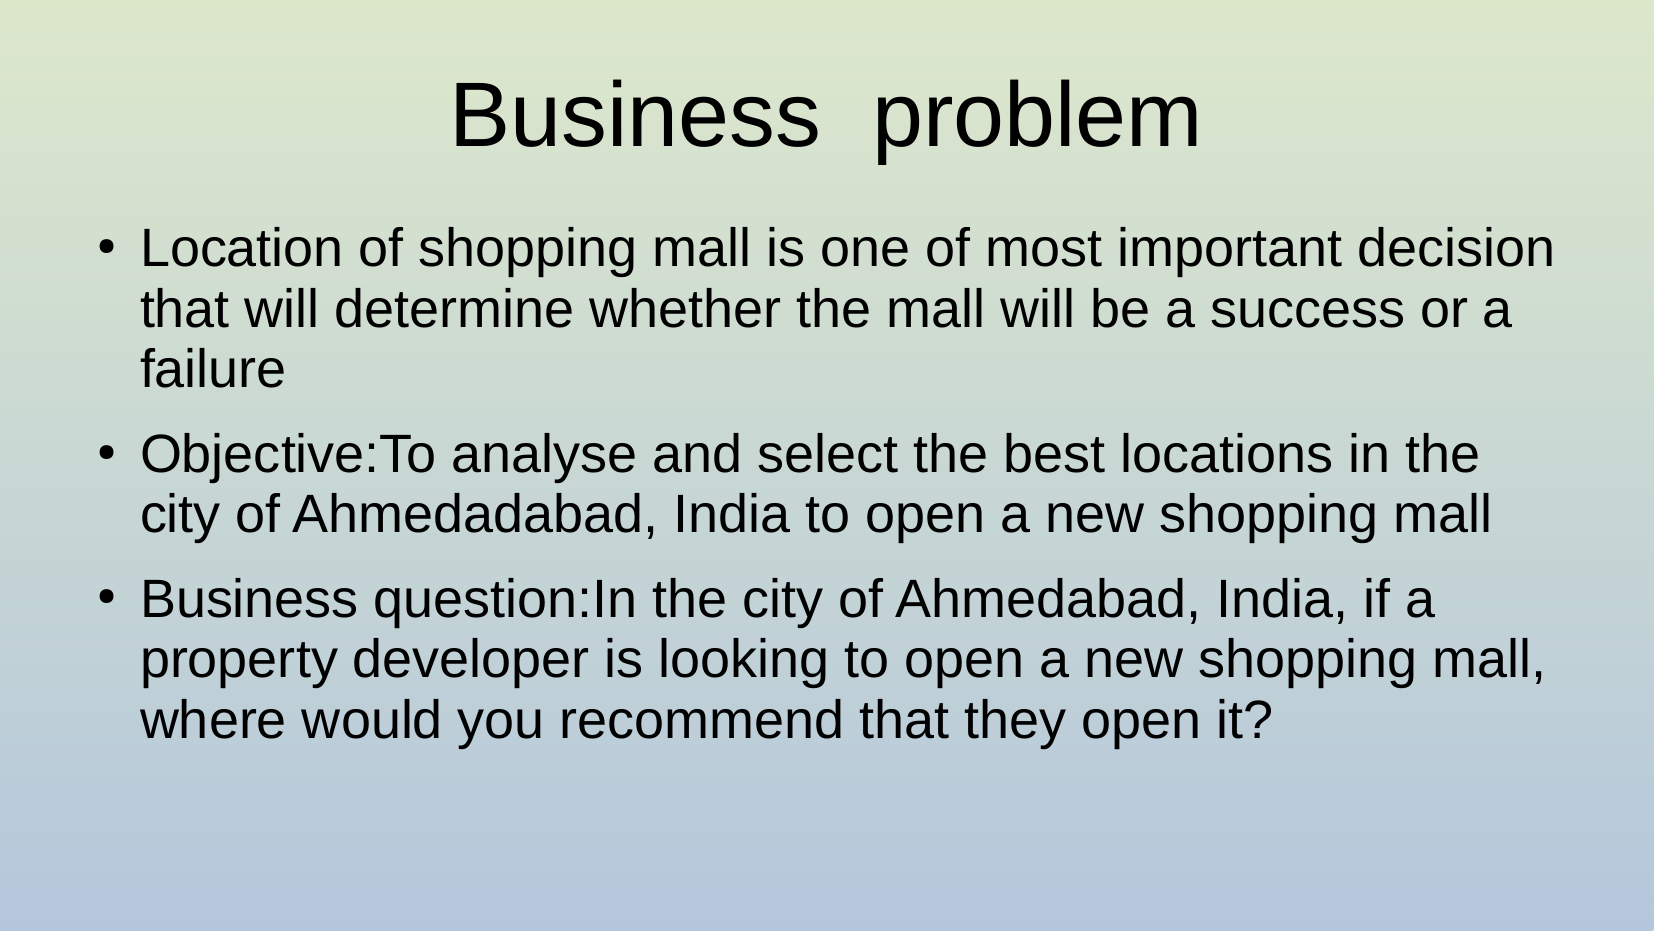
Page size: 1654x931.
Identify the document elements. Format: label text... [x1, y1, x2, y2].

list Location of shopping mall is one of most important decision that will determine whether the mall will be a success or a failure Objective:To analyse and select the best locations in the city of Ahmedadabad, India to open a new shopping mall Business question:In the city of Ahmedabad, India, if a property developer is looking to open a new shopping mall, where would you recommend that they open it? [82, 217, 1571, 758]
title Business problem [82, 37, 1571, 193]
